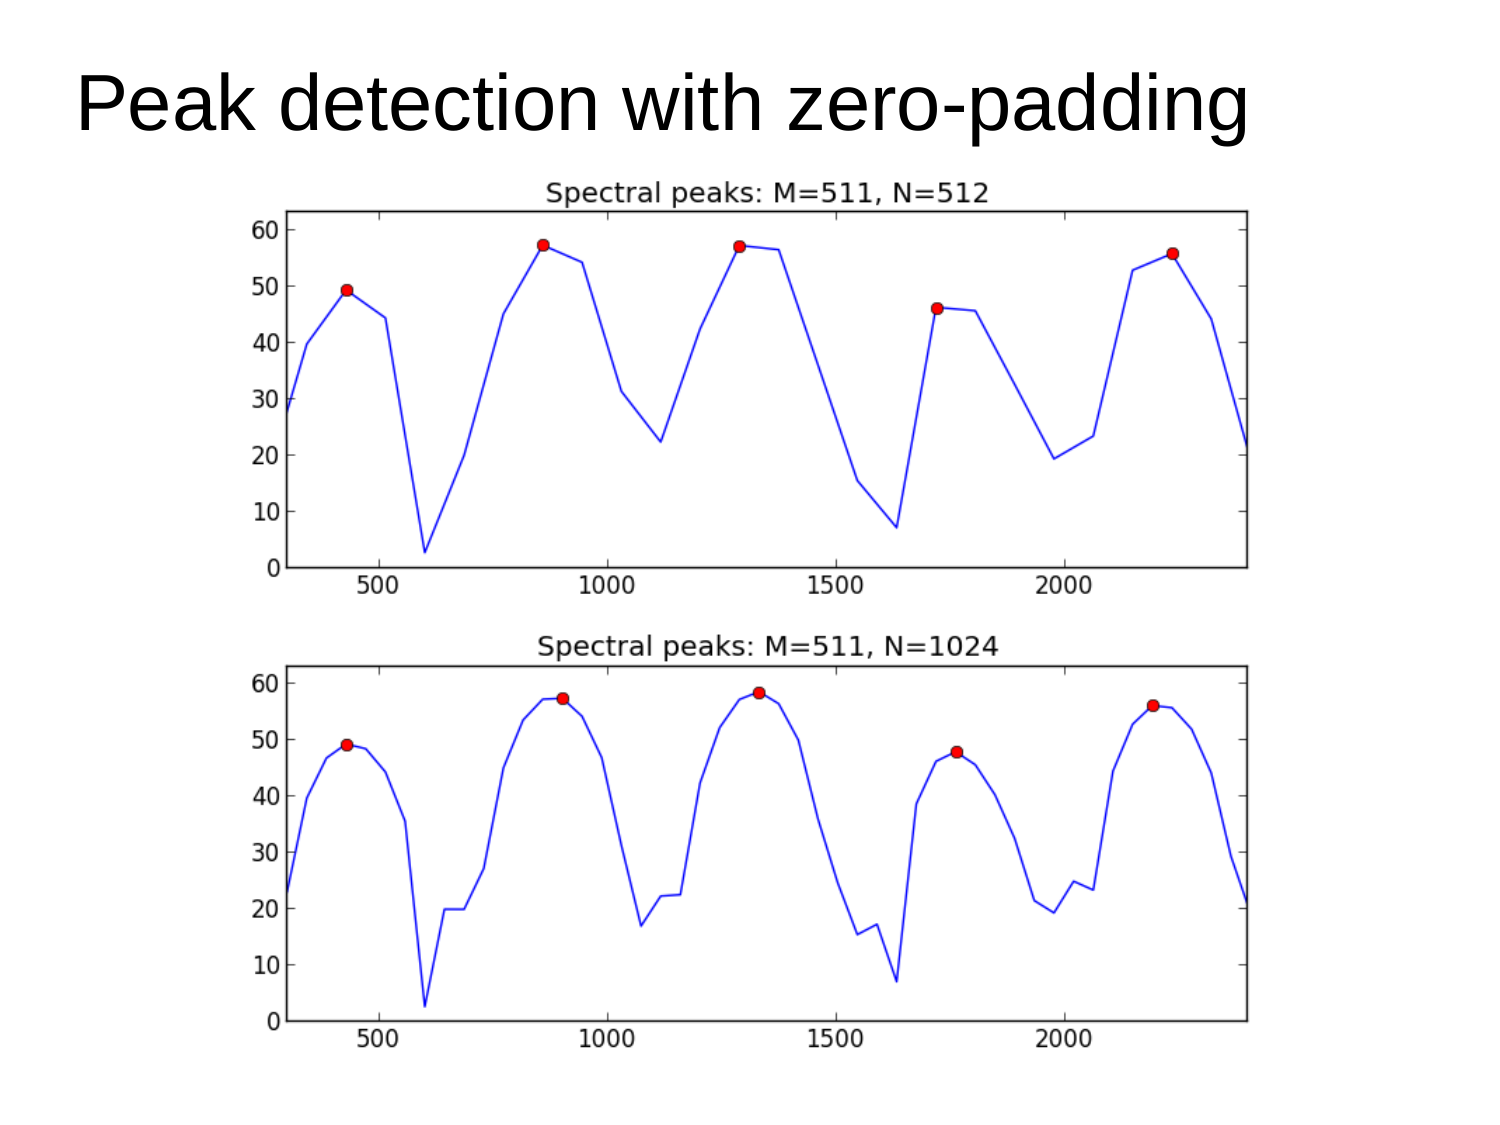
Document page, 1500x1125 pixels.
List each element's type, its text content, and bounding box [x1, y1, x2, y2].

title Peak detection with zero-padding [75, 9, 1425, 198]
picture [132, 198, 1370, 1122]
